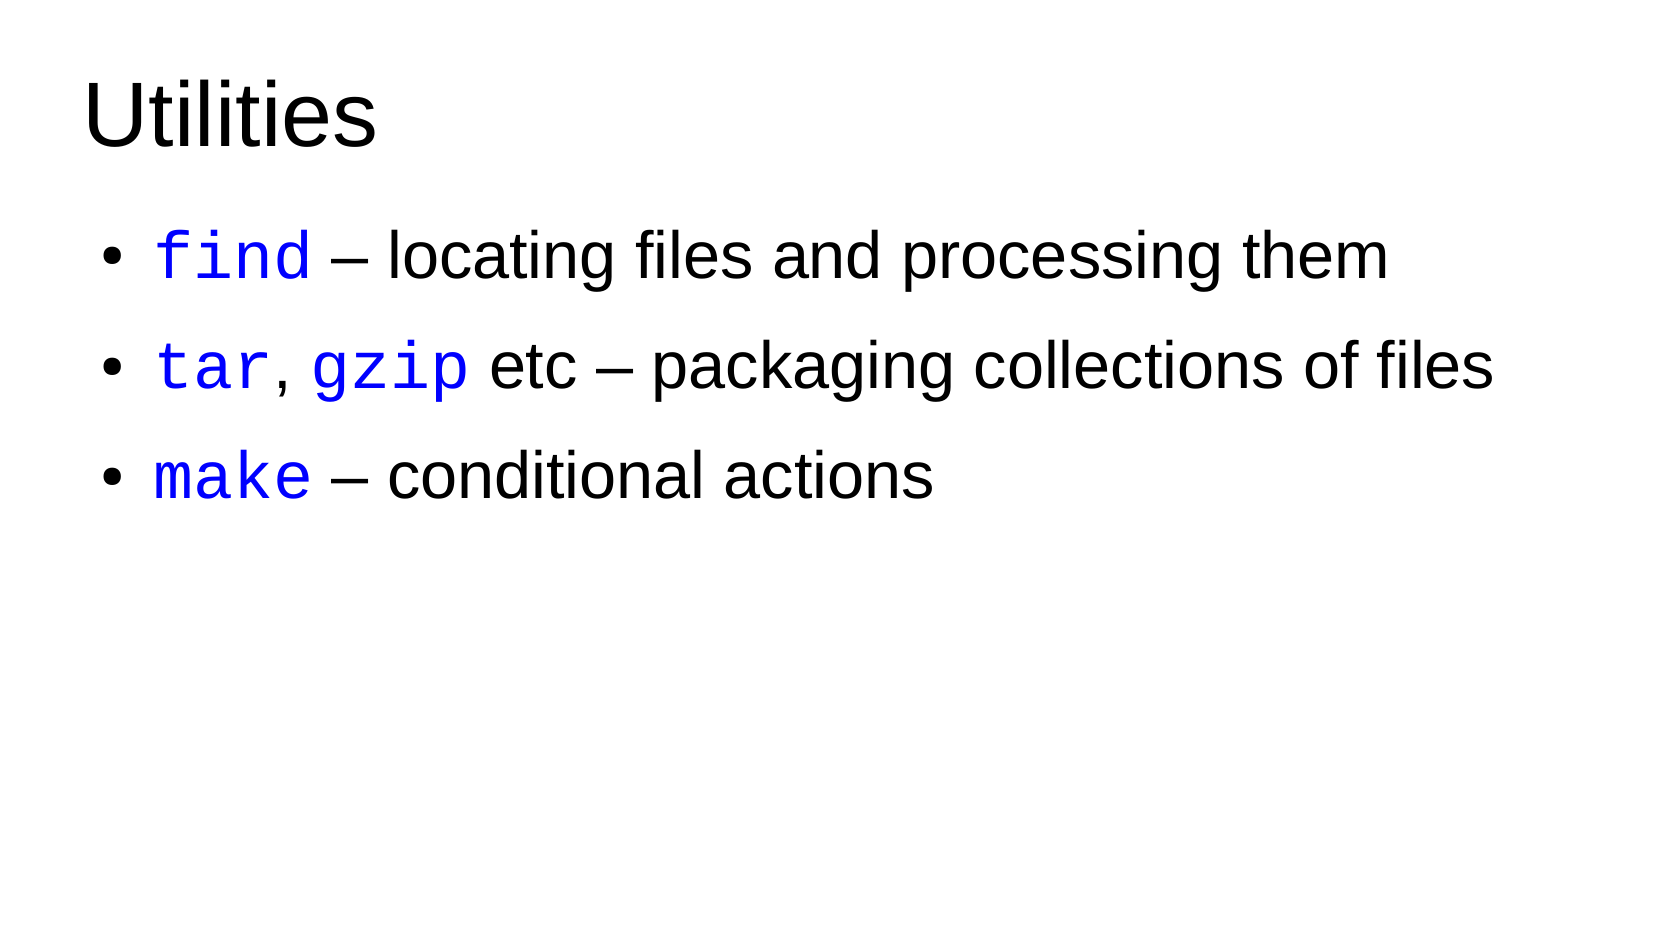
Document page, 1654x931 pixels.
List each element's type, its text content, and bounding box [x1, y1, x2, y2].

title Utilities [82, 37, 1571, 193]
list find – locating files and processing them tar, gzip etc – packaging collections of files make – conditional actions [82, 217, 1571, 758]
